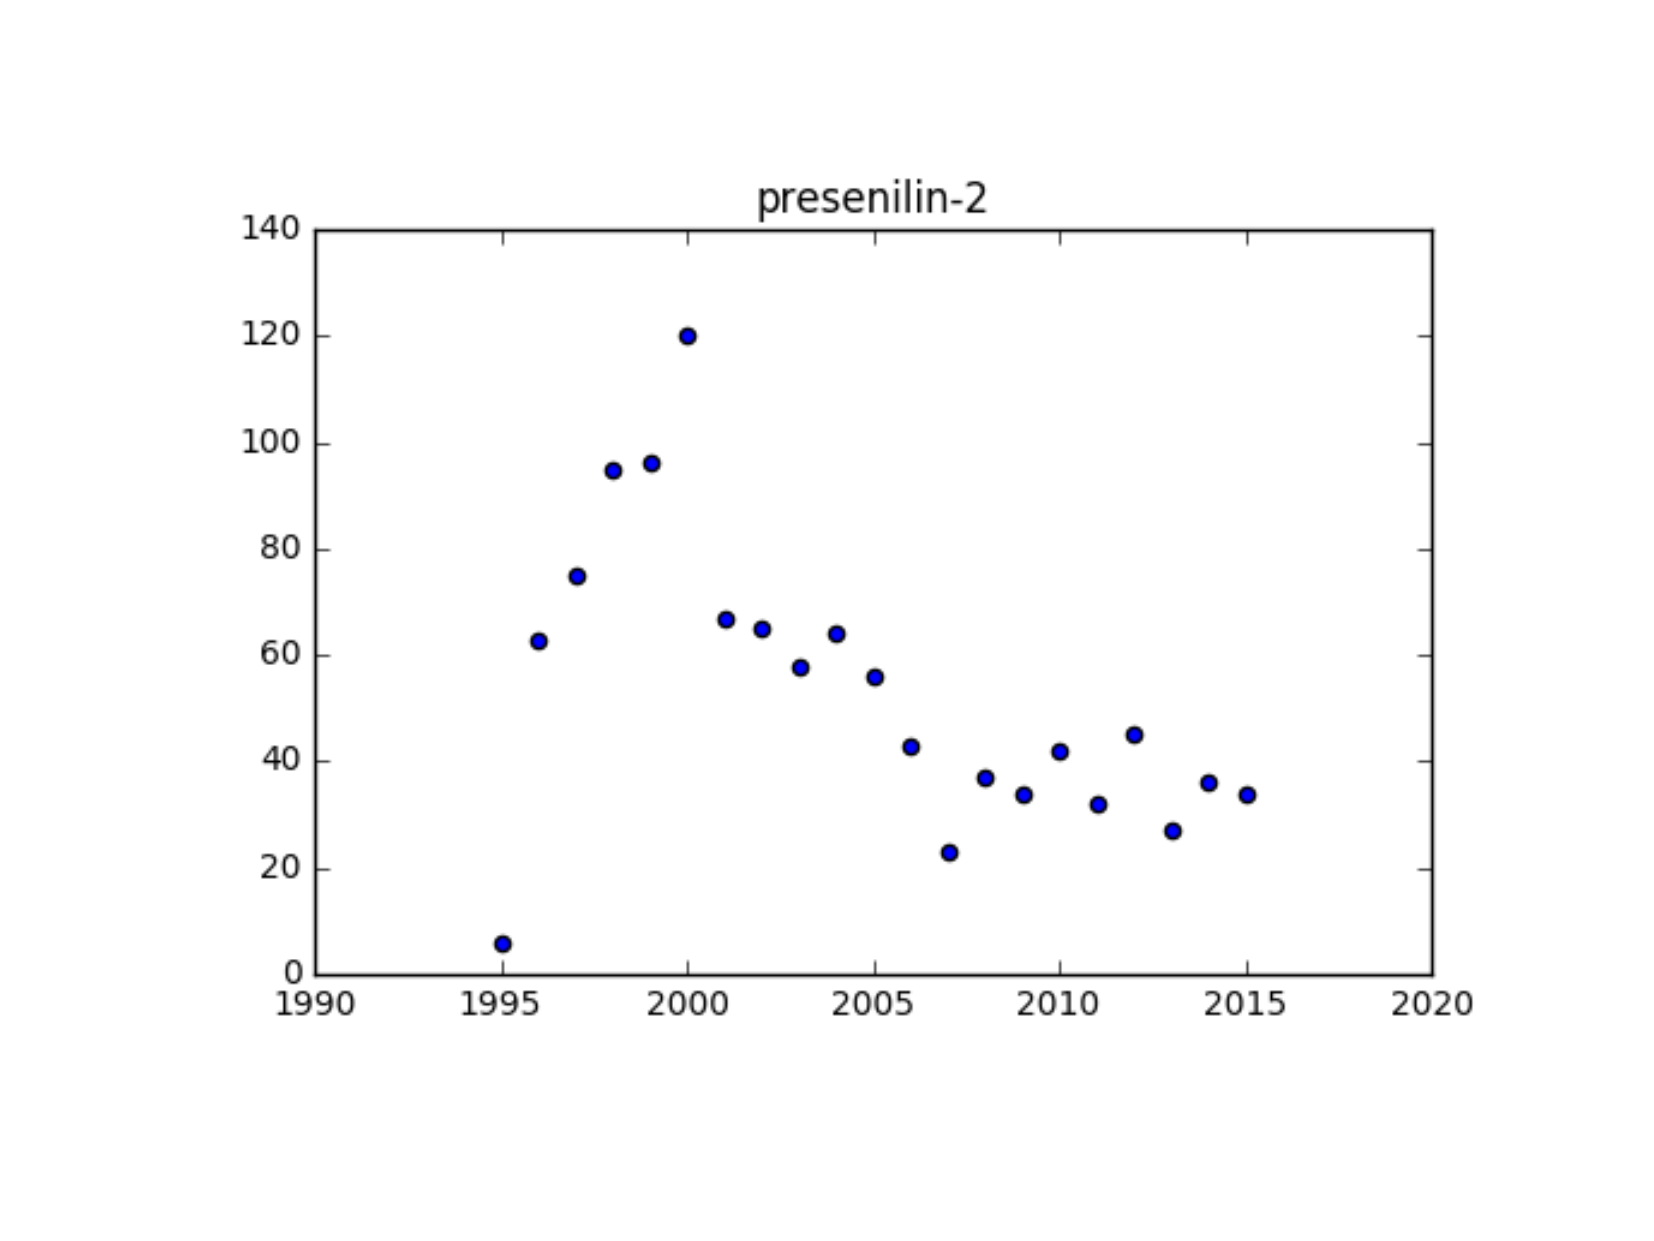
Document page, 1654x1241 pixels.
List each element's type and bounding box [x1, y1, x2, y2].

picture [135, 134, 1576, 1096]
